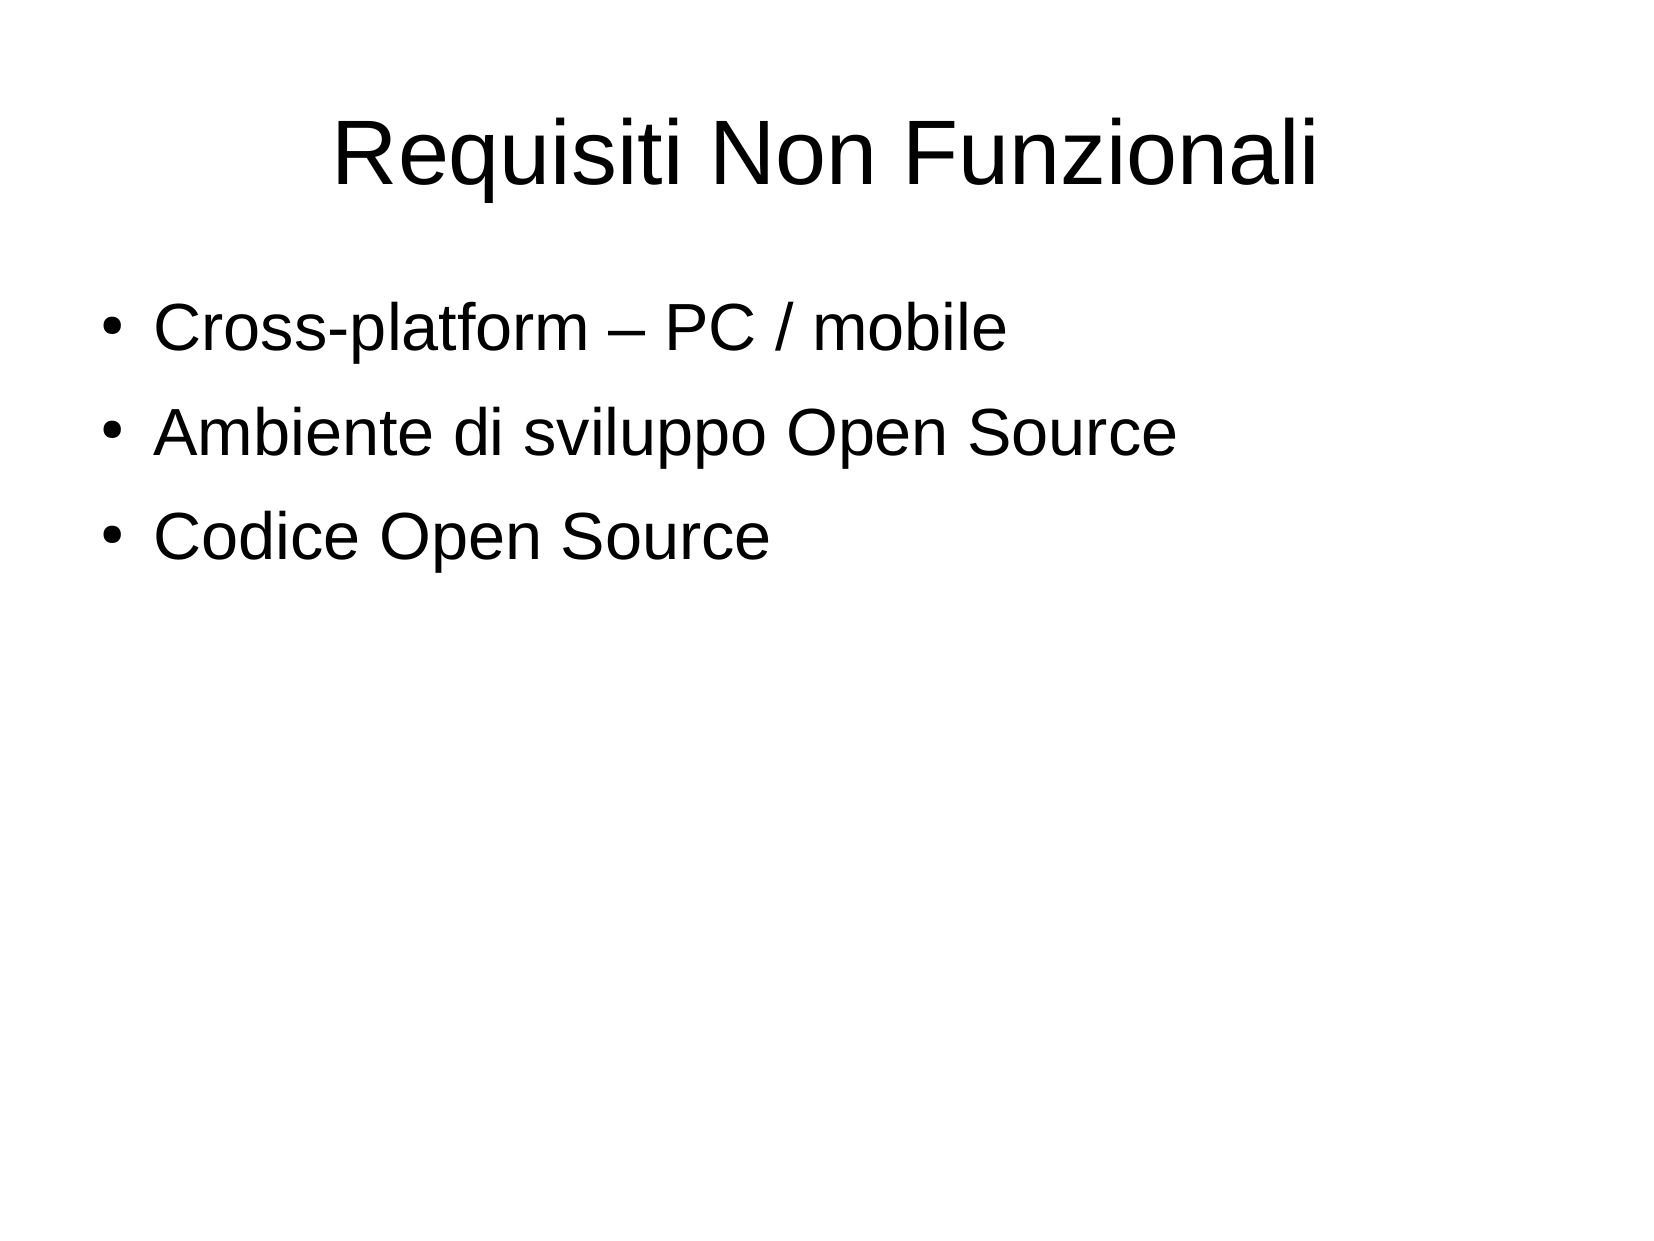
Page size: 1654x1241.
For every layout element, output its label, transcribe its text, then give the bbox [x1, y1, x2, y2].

title Requisiti Non Funzionali [82, 49, 1571, 257]
list Cross-platform – PC / mobile Ambiente di sviluppo Open Source Codice Open Source [82, 290, 1571, 1010]
